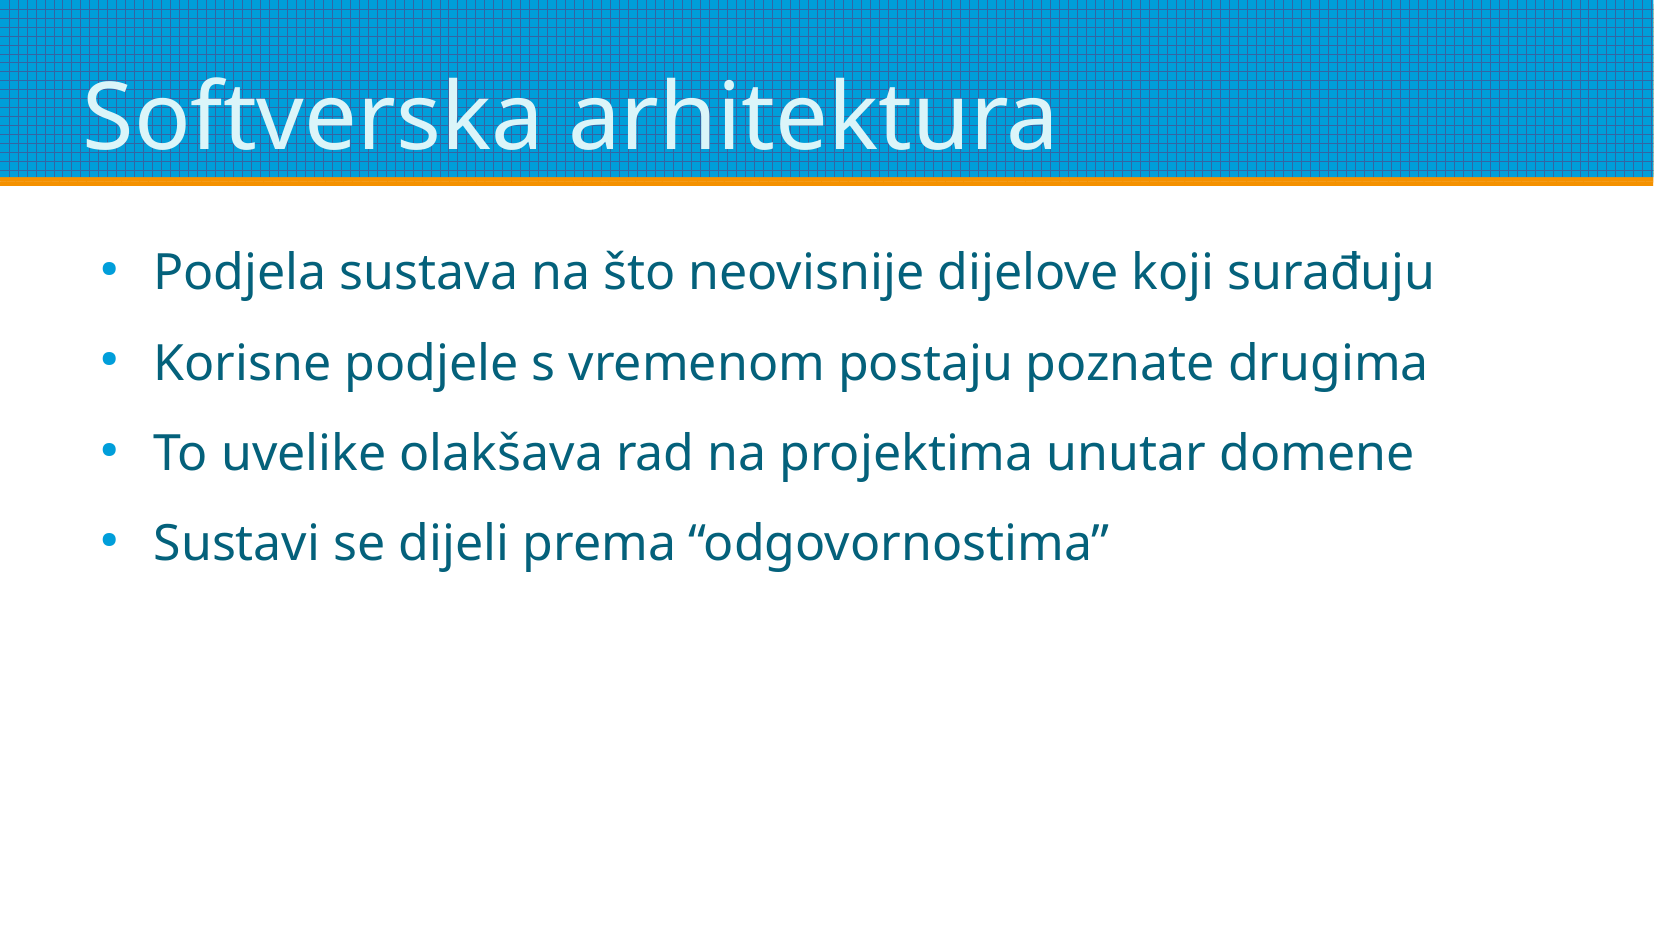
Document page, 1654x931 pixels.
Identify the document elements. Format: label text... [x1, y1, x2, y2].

list Podjela sustava na što neovisnije dijelove koji surađuju Korisne podjele s vremenom postaju poznate drugima To uvelike olakšava rad na projektima unutar domene Sustavi se dijeli prema “odgovornostima” [82, 236, 1571, 813]
title Softverska arhitektura [82, 14, 1571, 178]
